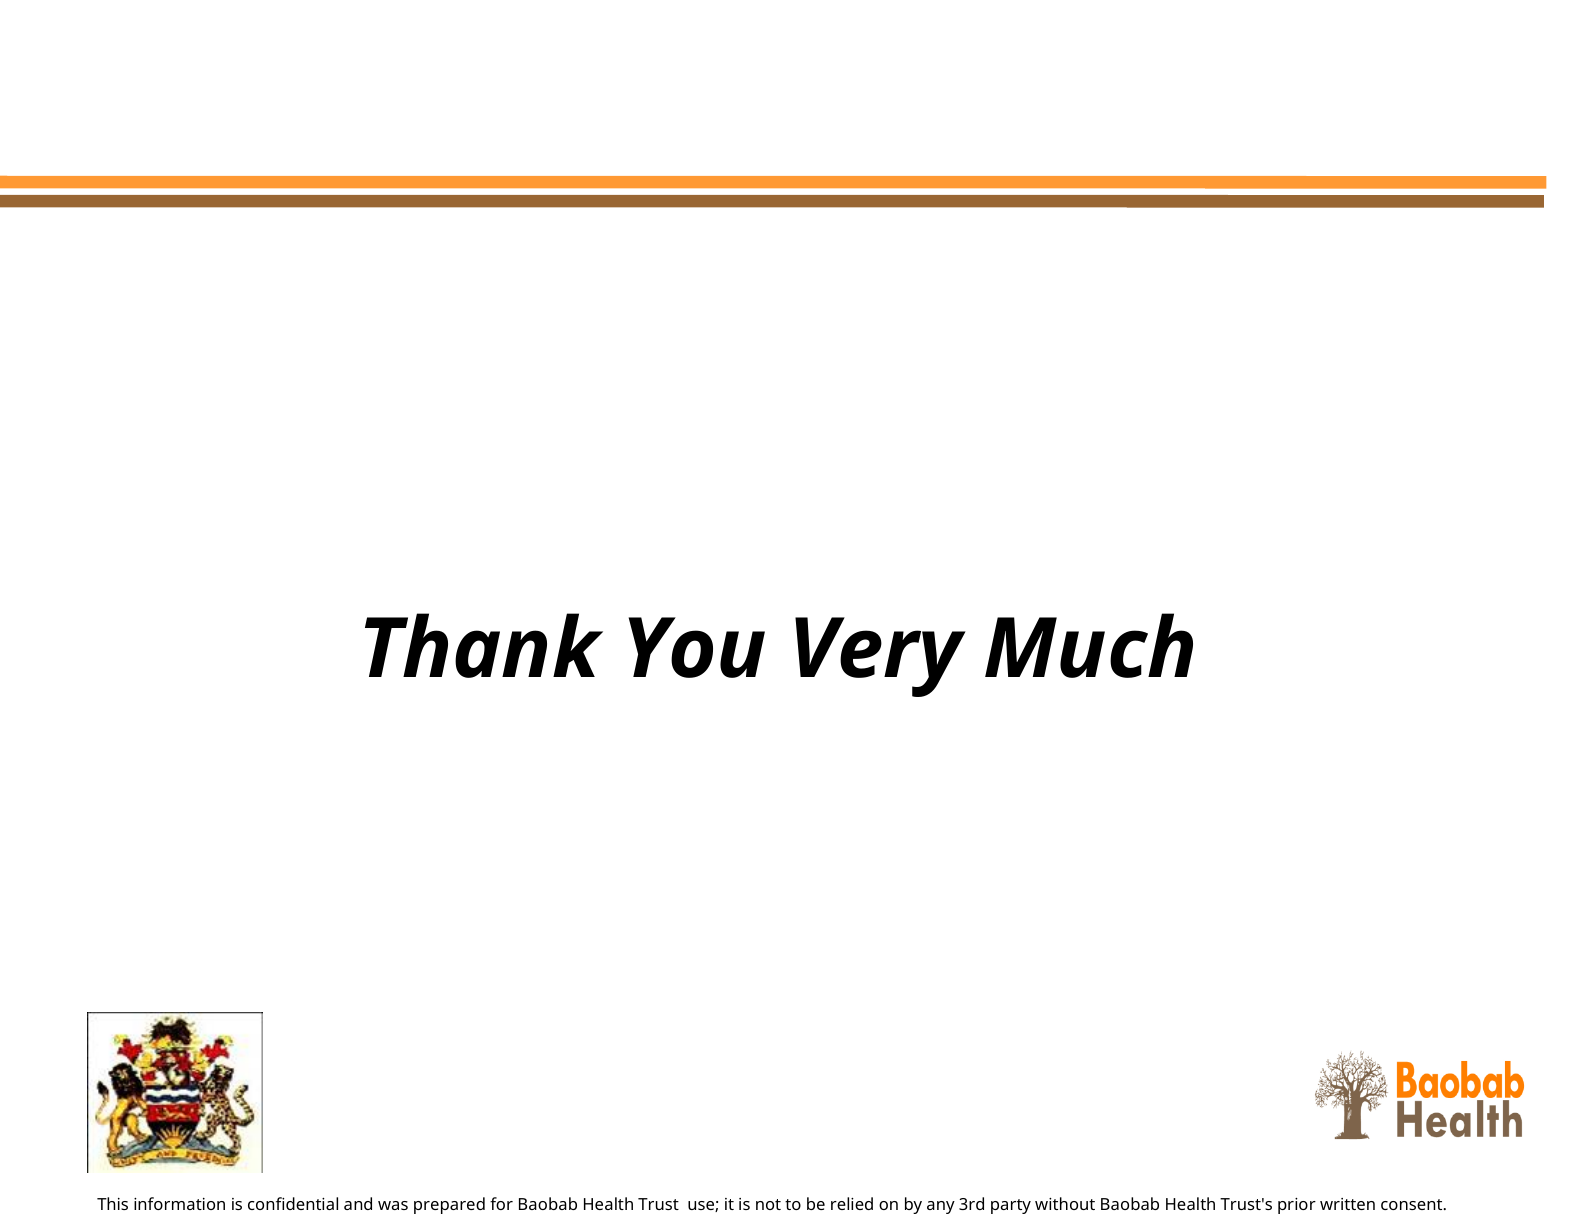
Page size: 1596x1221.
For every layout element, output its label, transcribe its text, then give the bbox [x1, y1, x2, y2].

picture [1312, 1050, 1525, 1150]
picture [87, 1051, 263, 1173]
text_box Thank You Very Much [45, 252, 1509, 1051]
